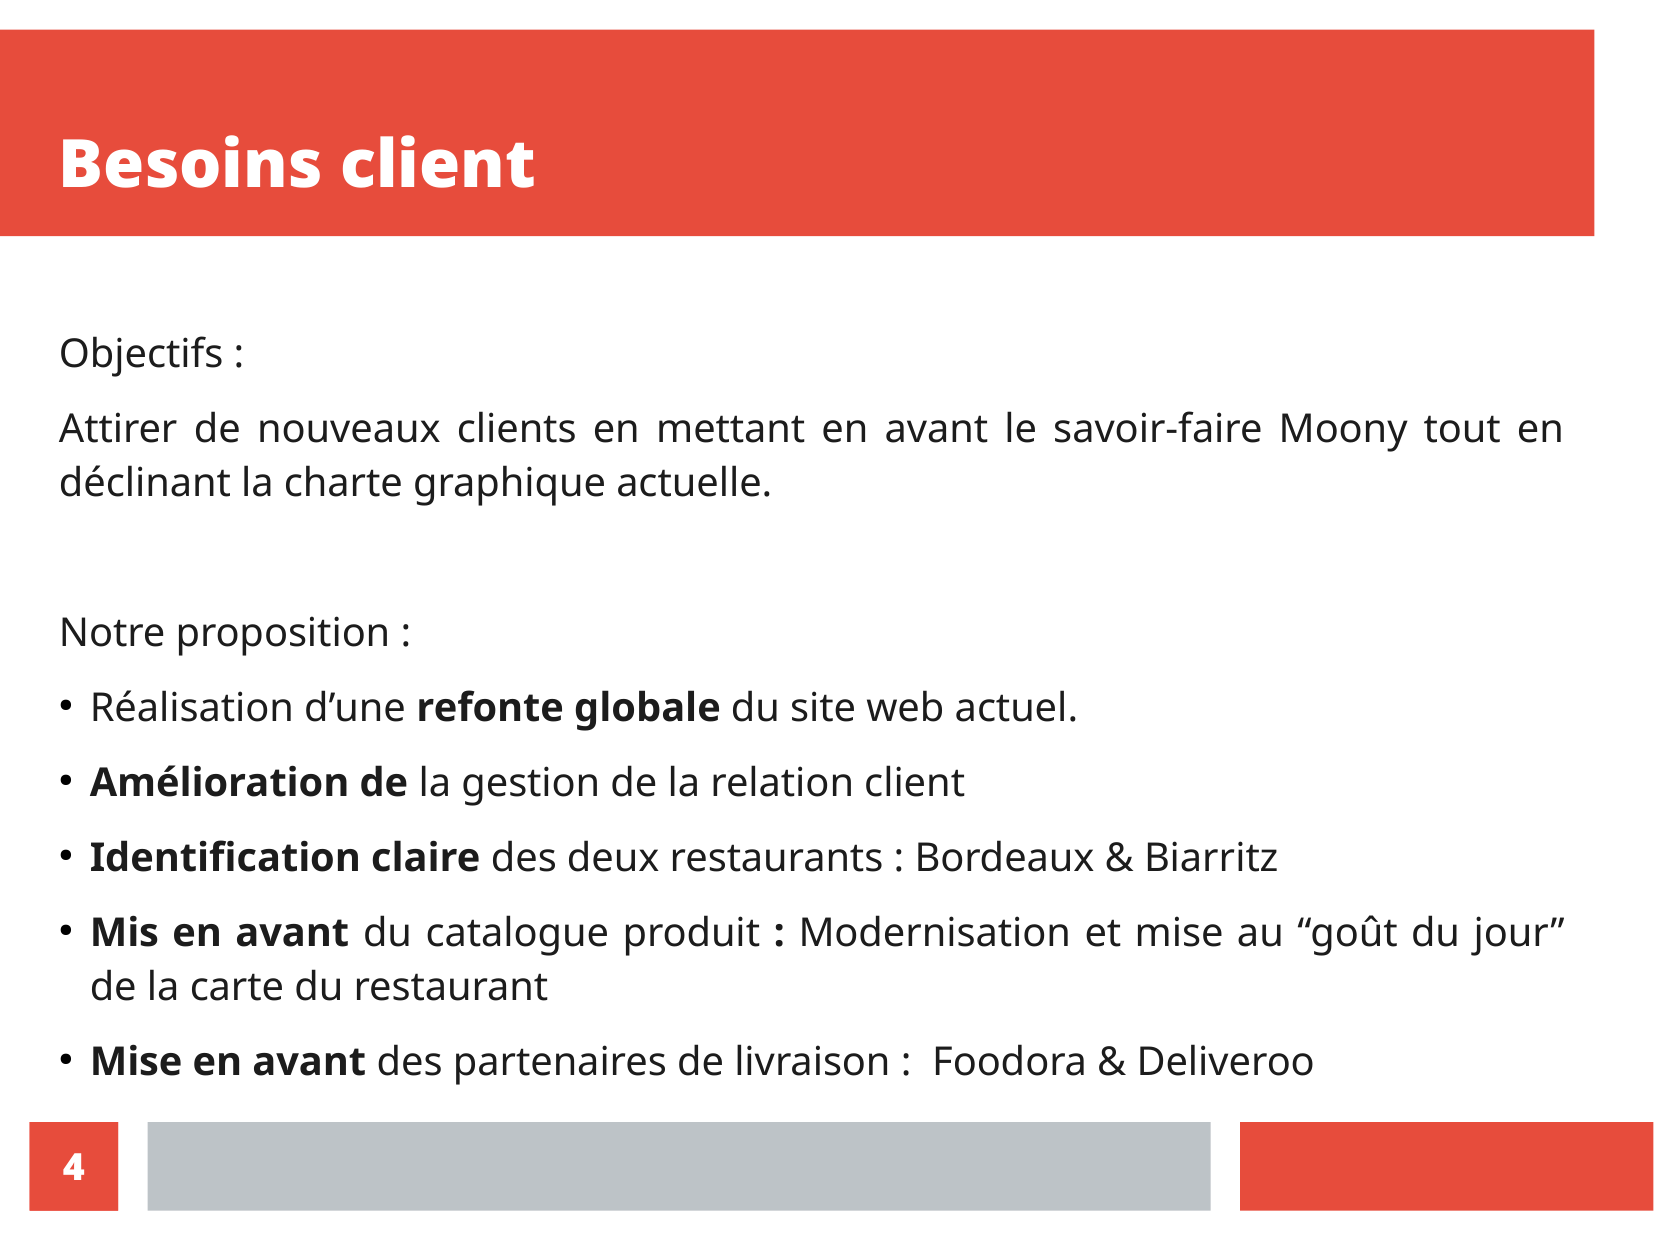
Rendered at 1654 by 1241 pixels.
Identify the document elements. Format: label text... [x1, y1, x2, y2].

title Besoins client [59, 59, 1595, 207]
list Objectifs : Attirer de nouveaux clients en mettant en avant le savoir-faire Moony tout en déclinant la charte graphique actuelle. Notre proposition : Réalisation d’une refonte globale du site web actuel. Amélioration de la gestion de la relation client Identification claire des deux restaurants : Bordeaux & Biarritz Mis en avant du catalogue produit : Modernisation et mise au “goût du jour” de la carte du restaurant Mise en avant des partenaires de livraison : Foodora & Deliveroo [59, 324, 1565, 1093]
